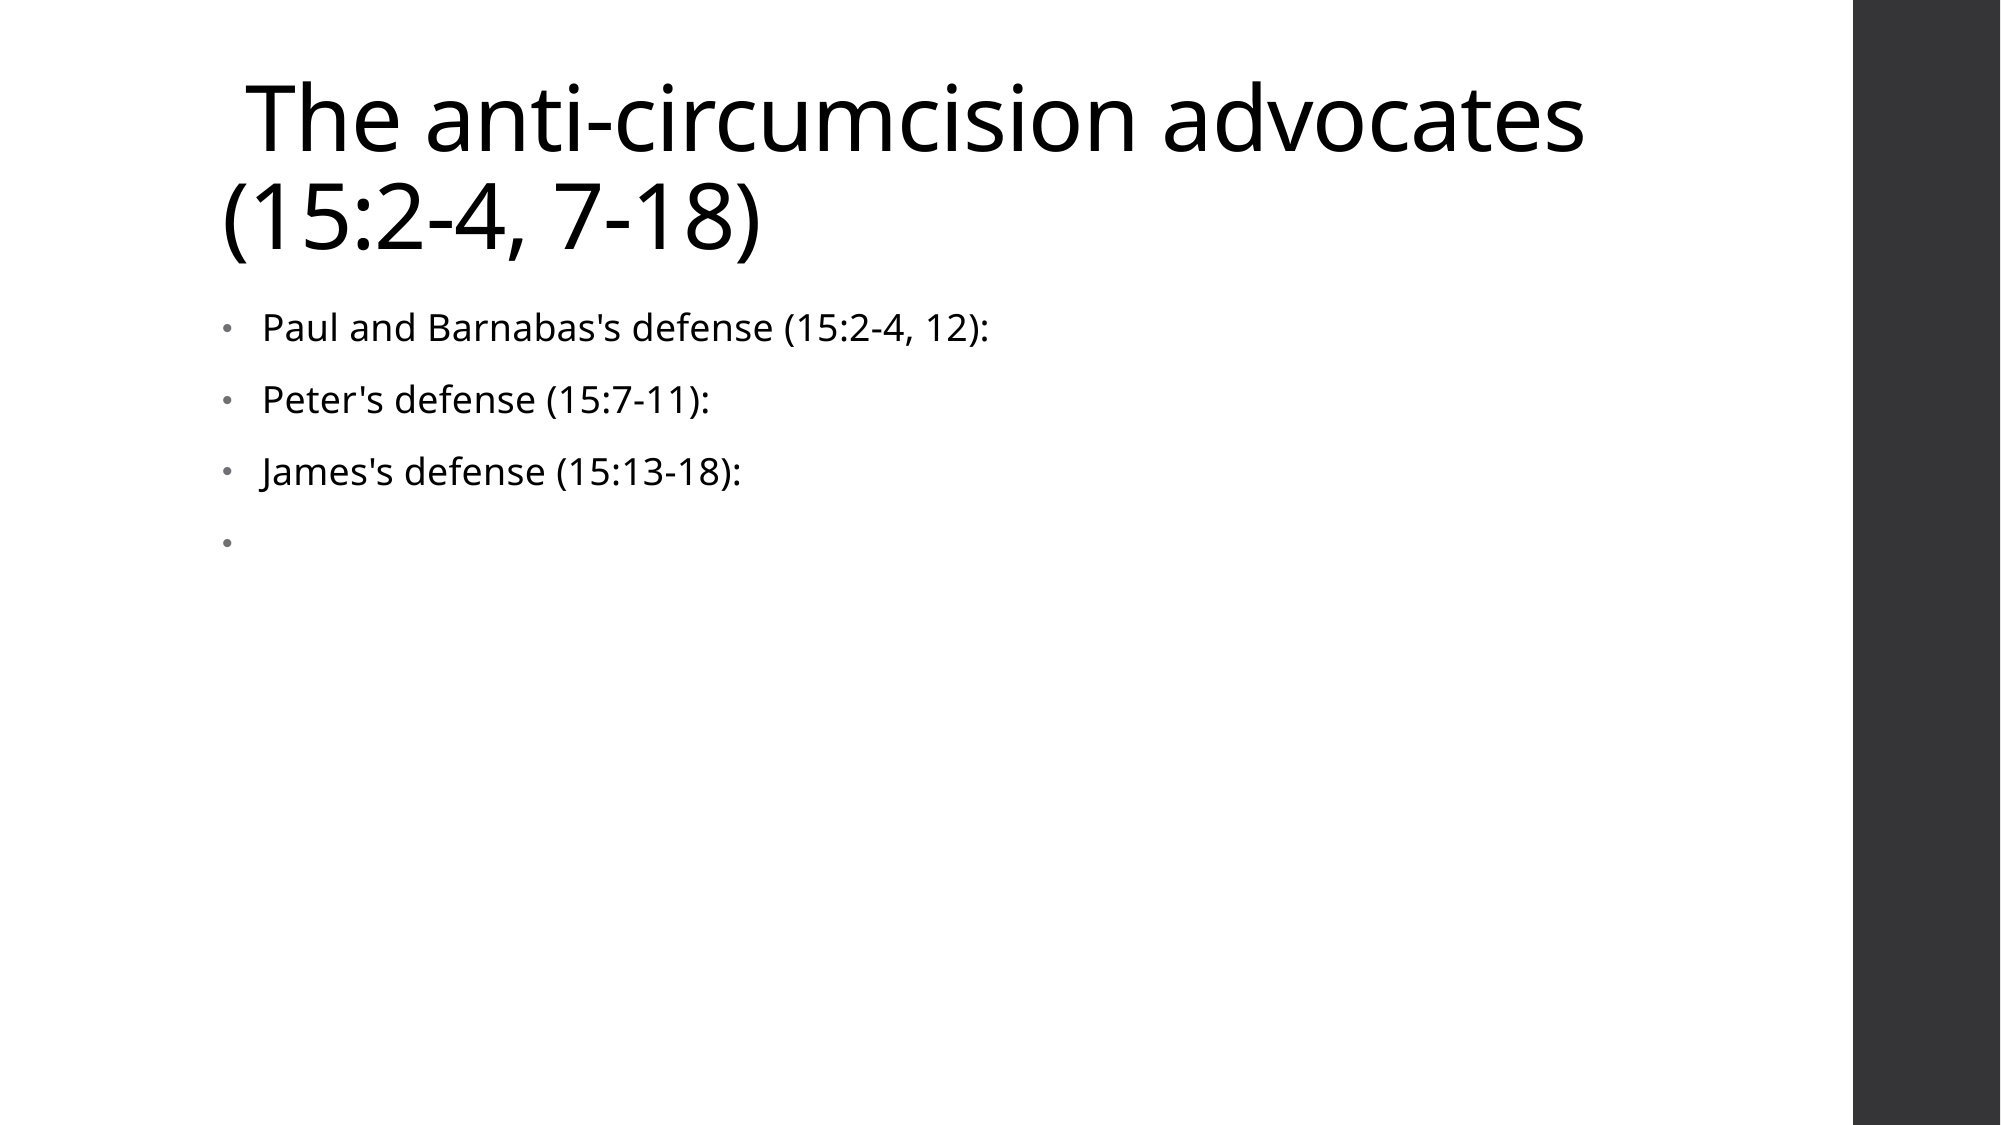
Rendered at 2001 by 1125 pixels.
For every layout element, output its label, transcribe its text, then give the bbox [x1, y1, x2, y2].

list Paul and Barnabas's defense (15:2-4, 12): Peter's defense (15:7-11): James's defense (15:13-18): [206, 299, 1617, 1014]
title The anti-circumcision advocates (15:2-4, 7-18) [206, 60, 1797, 278]
